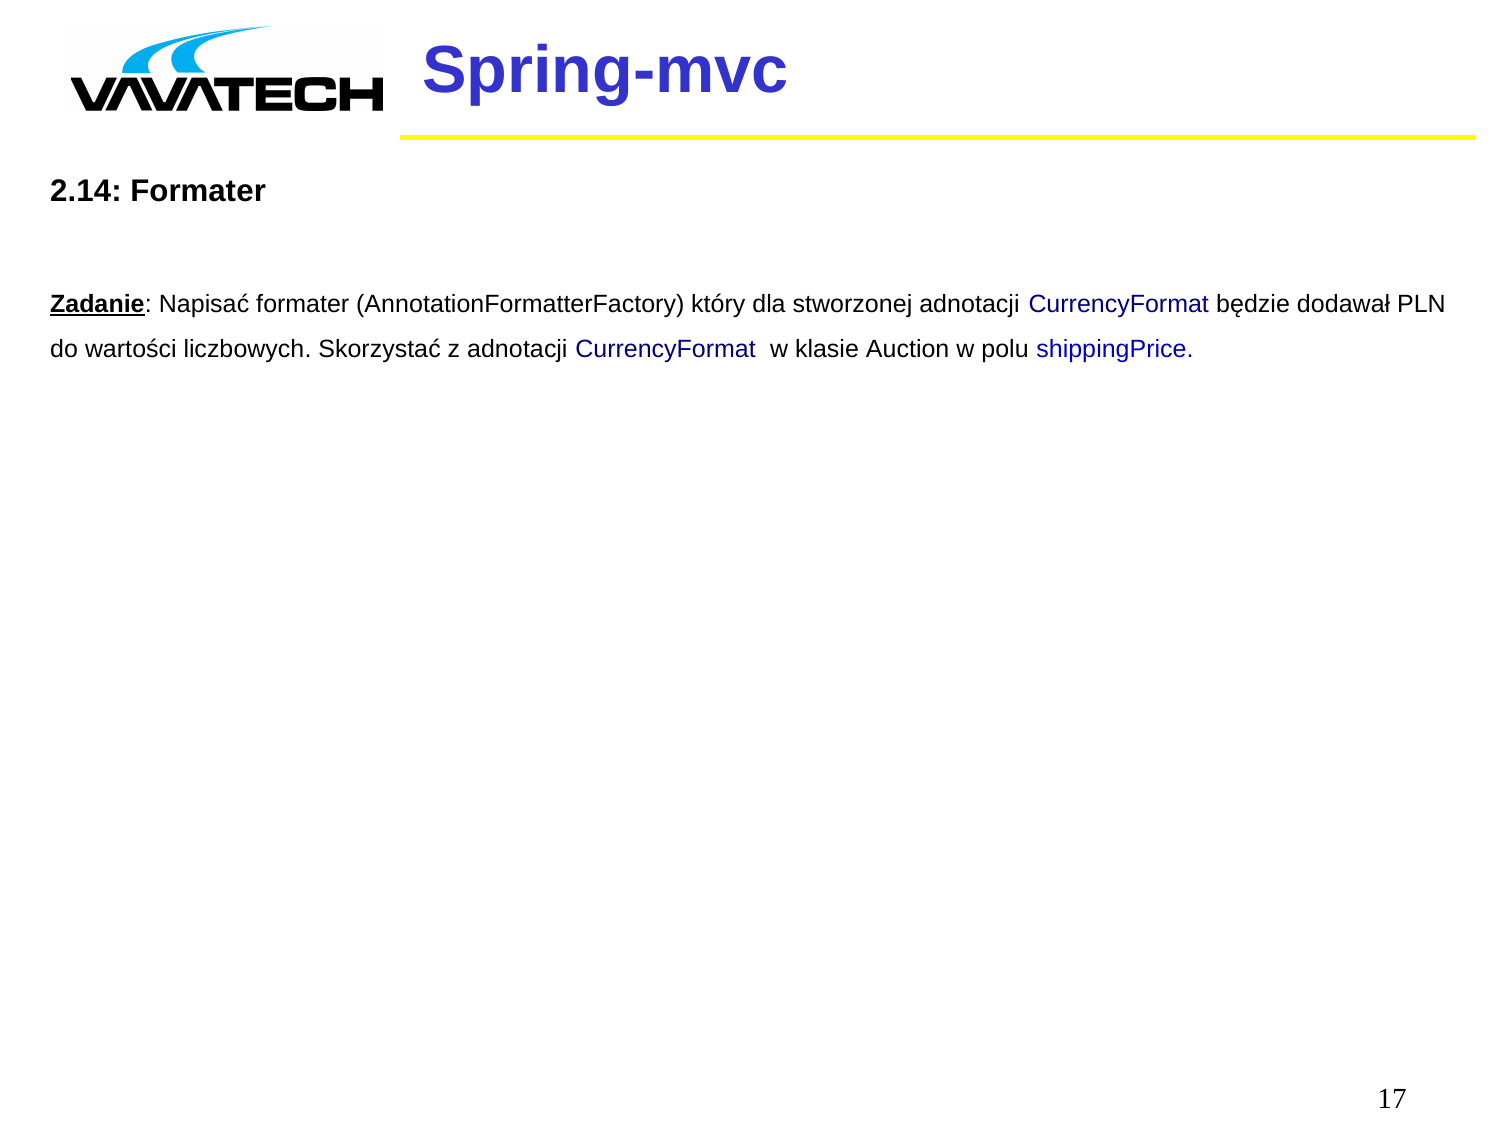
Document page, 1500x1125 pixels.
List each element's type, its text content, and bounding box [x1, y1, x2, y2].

title Spring-mvc [407, 0, 1479, 157]
text_box 2.14: Formater Zadanie: Napisać formater (AnnotationFormatterFactory) który dla stworzonej adnotacji CurrencyFormat będzie dodawał PLN do wartości liczbowych. Skorzystać z adnotacji CurrencyFormat w klasie Auction w polu shippingPrice. [35, 163, 1476, 378]
picture [70, 26, 383, 111]
